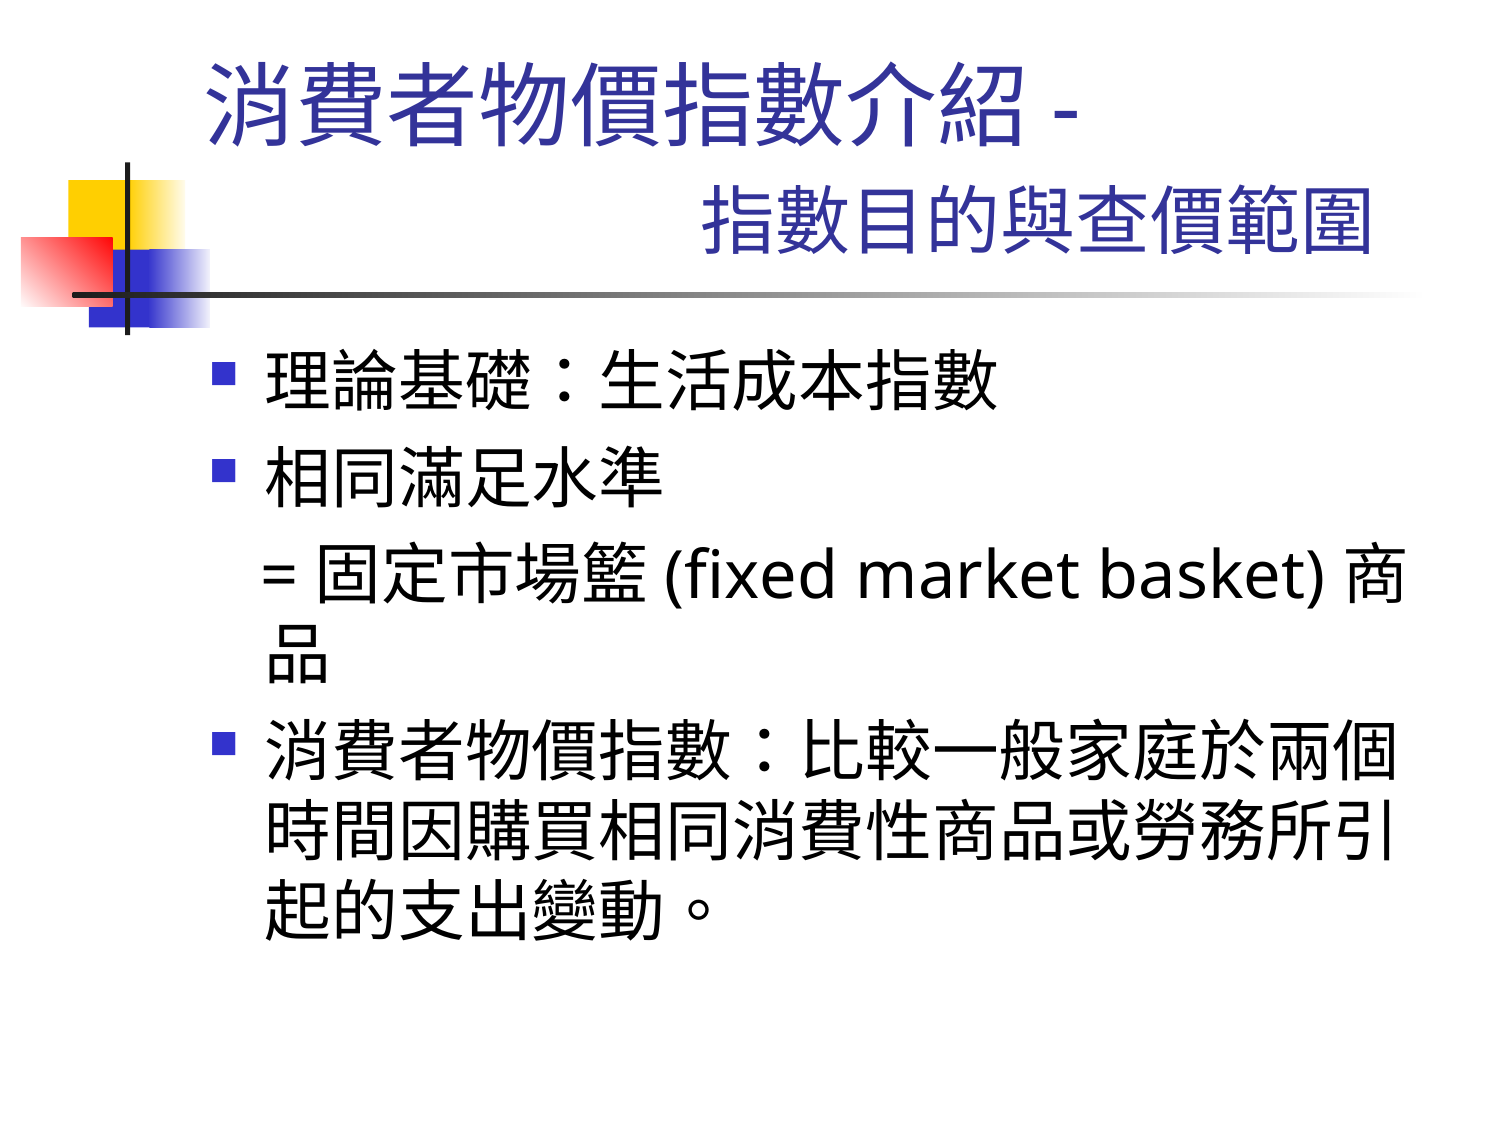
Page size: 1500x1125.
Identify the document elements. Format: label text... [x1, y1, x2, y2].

title 消費者物價指數介紹- 指數目的與查價範圍 [188, 35, 1468, 276]
list 理論基礎：生活成本指數 相同滿足水準 =固定市場籃(fixed market basket)商品 消費者物價指數：比較一般家庭於兩個時間因購買相同消費性商品或勞務所引起的支出變動。 [193, 331, 1469, 1007]
